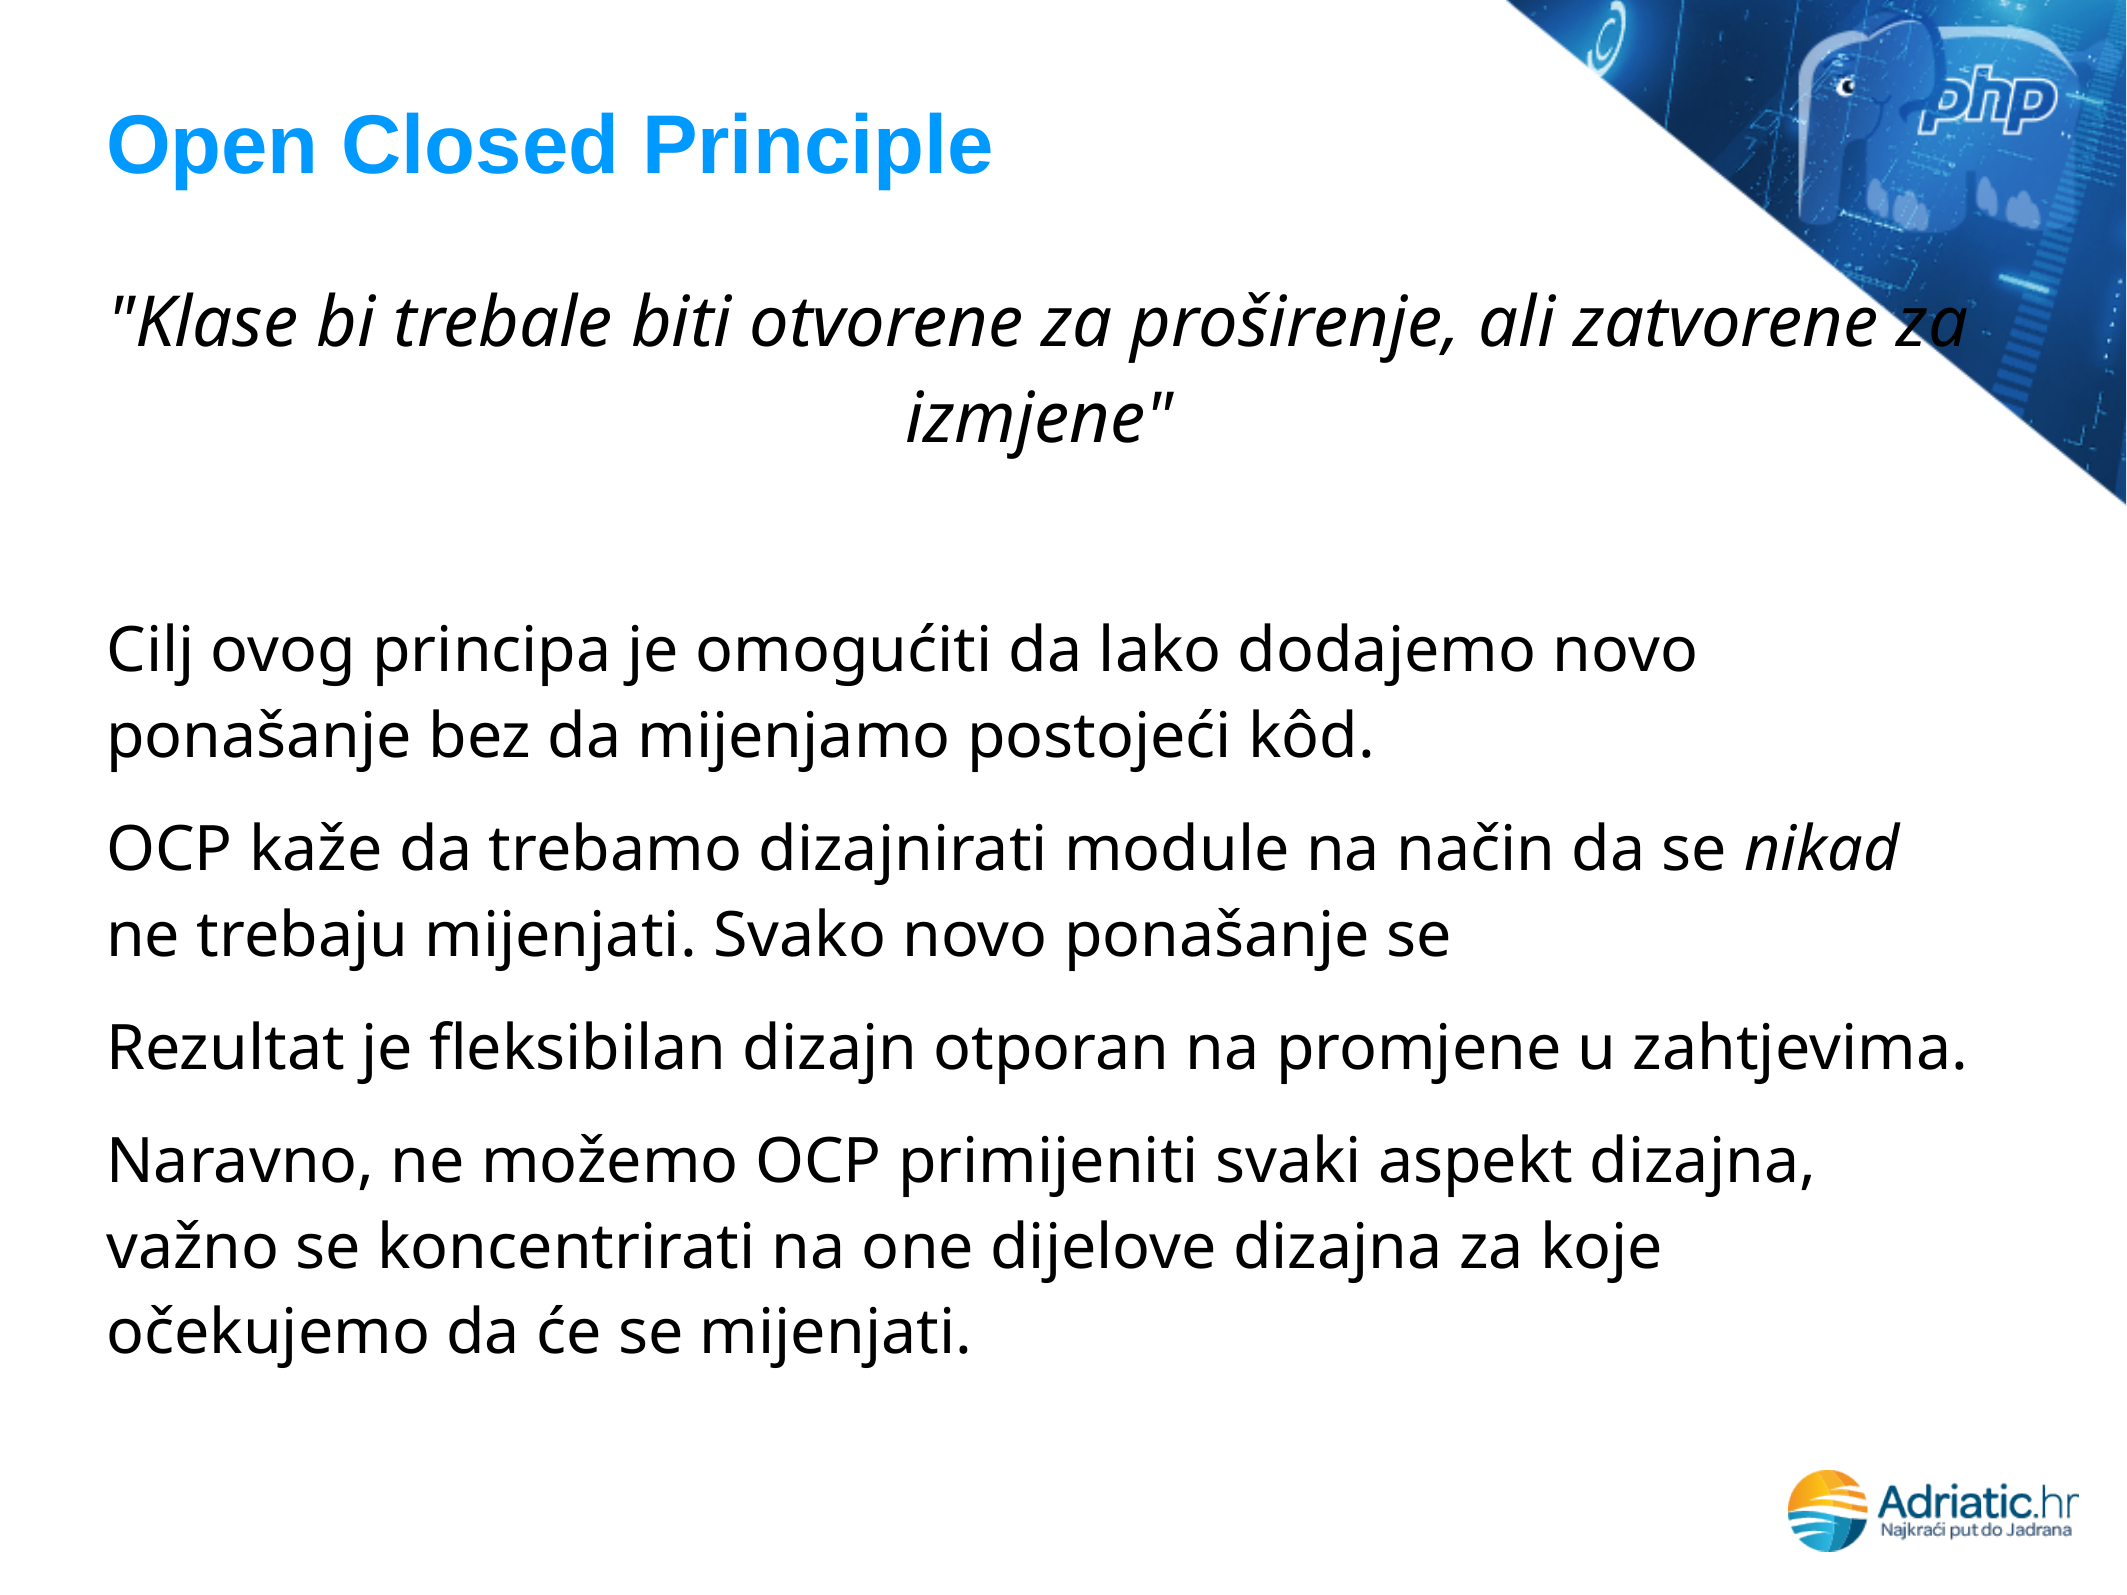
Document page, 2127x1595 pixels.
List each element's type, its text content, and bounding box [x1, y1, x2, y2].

picture [1788, 1470, 2079, 1552]
list "Klase bi trebale biti otvorene za proširenje, ali zatvorene za izmjene" Cilj ovog principa je omogućiti da lako dodajemo novo ponašanje bez da mijenjamo postojeći kôd. OCP kaže da trebamo dizajnirati module na način da se nikad ne trebaju mijenjati. Svako novo ponašanje se Rezultat je fleksibilan dizajn otporan na promjene u zahtjevima. Naravno, ne možemo OCP primijeniti svaki aspekt dizajna, važno se koncentrirati na one dijelove dizajna za koje očekujemo da će se mijenjati. [106, 271, 1973, 1453]
picture [1505, 0, 2127, 625]
title Open Closed Principle [106, 70, 1630, 219]
